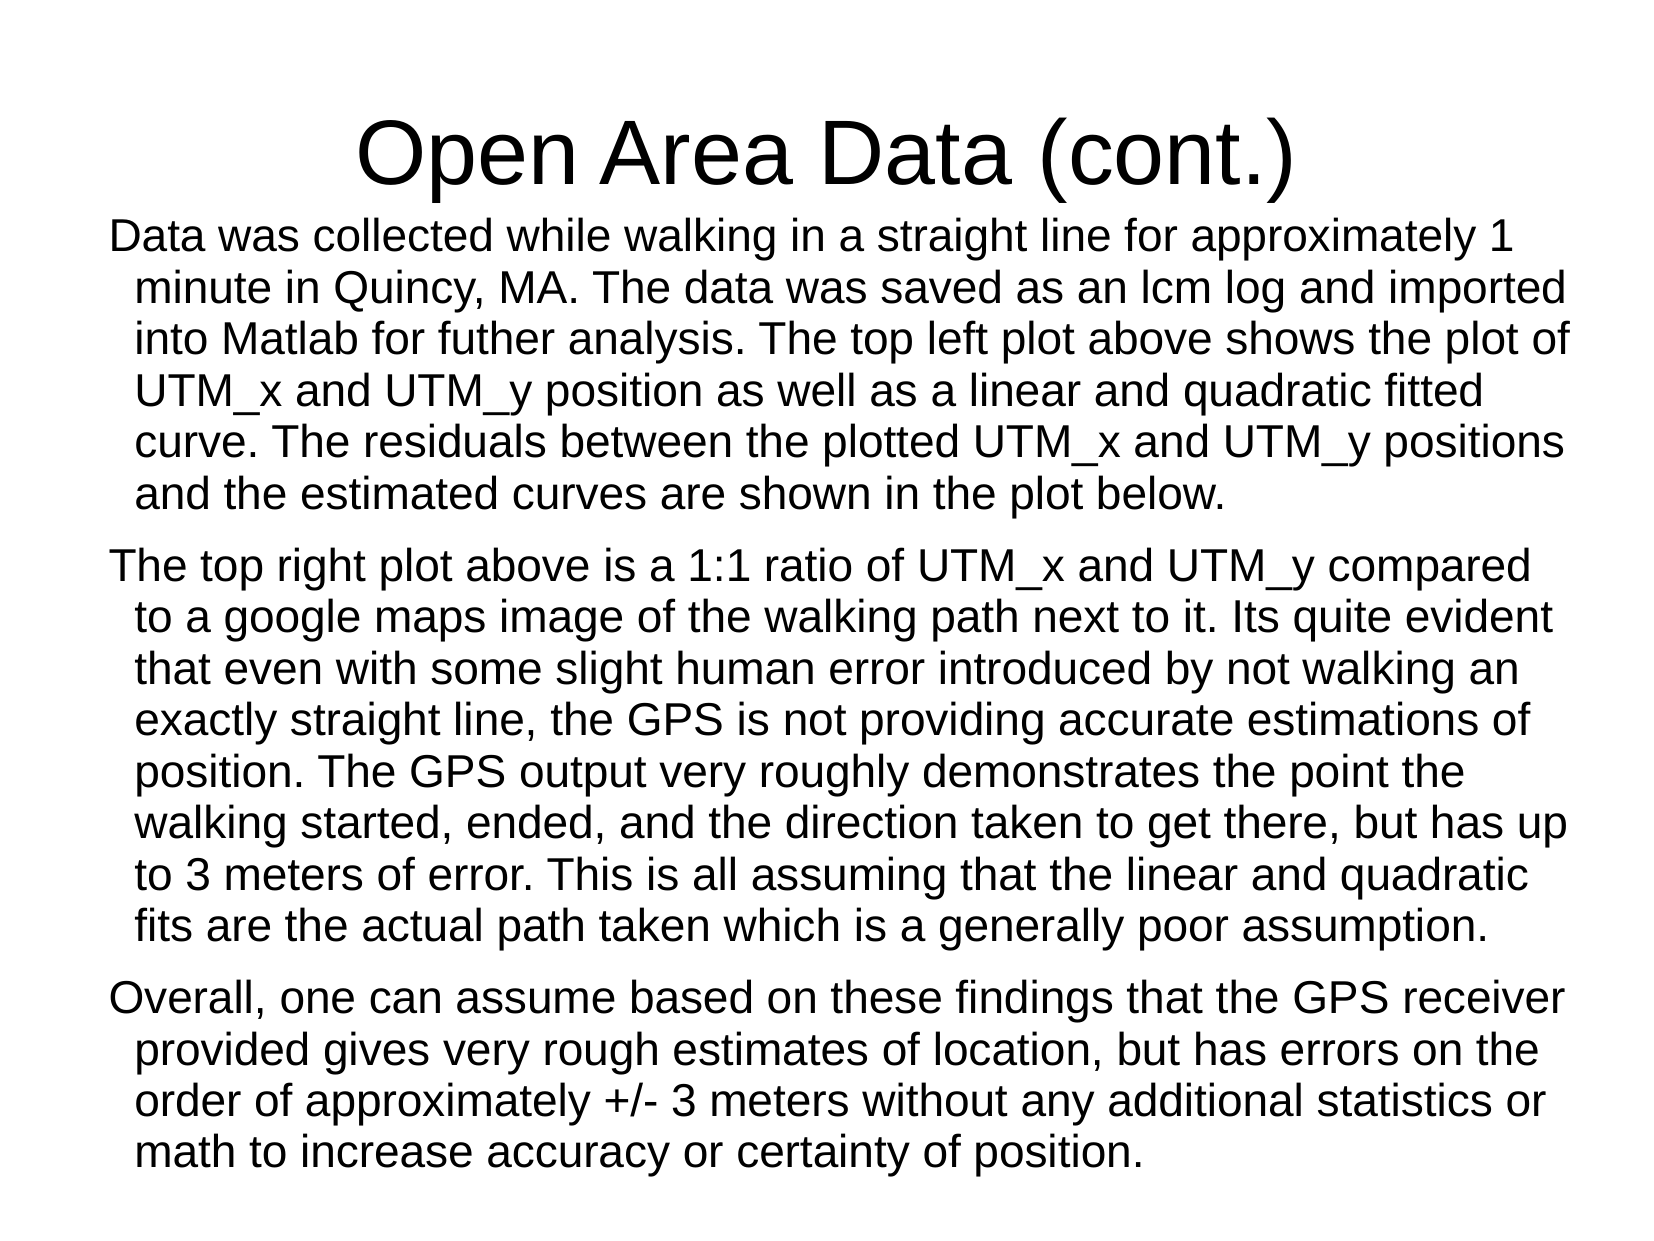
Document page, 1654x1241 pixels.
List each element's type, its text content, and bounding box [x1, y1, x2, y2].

list Data was collected while walking in a straight line for approximately 1 minute in Quincy, MA. The data was saved as an lcm log and imported into Matlab for futher analysis. The top left plot above shows the plot of UTM_x and UTM_y position as well as a linear and quadratic fitted curve. The residuals between the plotted UTM_x and UTM_y positions and the estimated curves are shown in the plot below. The top right plot above is a 1:1 ratio of UTM_x and UTM_y compared to a google maps image of the walking path next to it. Its quite evident that even with some slight human error introduced by not walking an exactly straight line, the GPS is not providing accurate estimations of position. The GPS output very roughly demonstrates the point the walking started, ended, and the direction taken to get there, but has up to 3 meters of error. This is all assuming that the linear and quadratic fits are the actual path taken which is a generally poor assumption. Overall, one can assume based on these findings that the GPS receiver provided gives very rough estimates of location, but has errors on the order of approximately +/- 3 meters without any additional statistics or math to increase accuracy or certainty of position. [82, 210, 1571, 1216]
title Open Area Data (cont.) [82, 49, 1571, 210]
